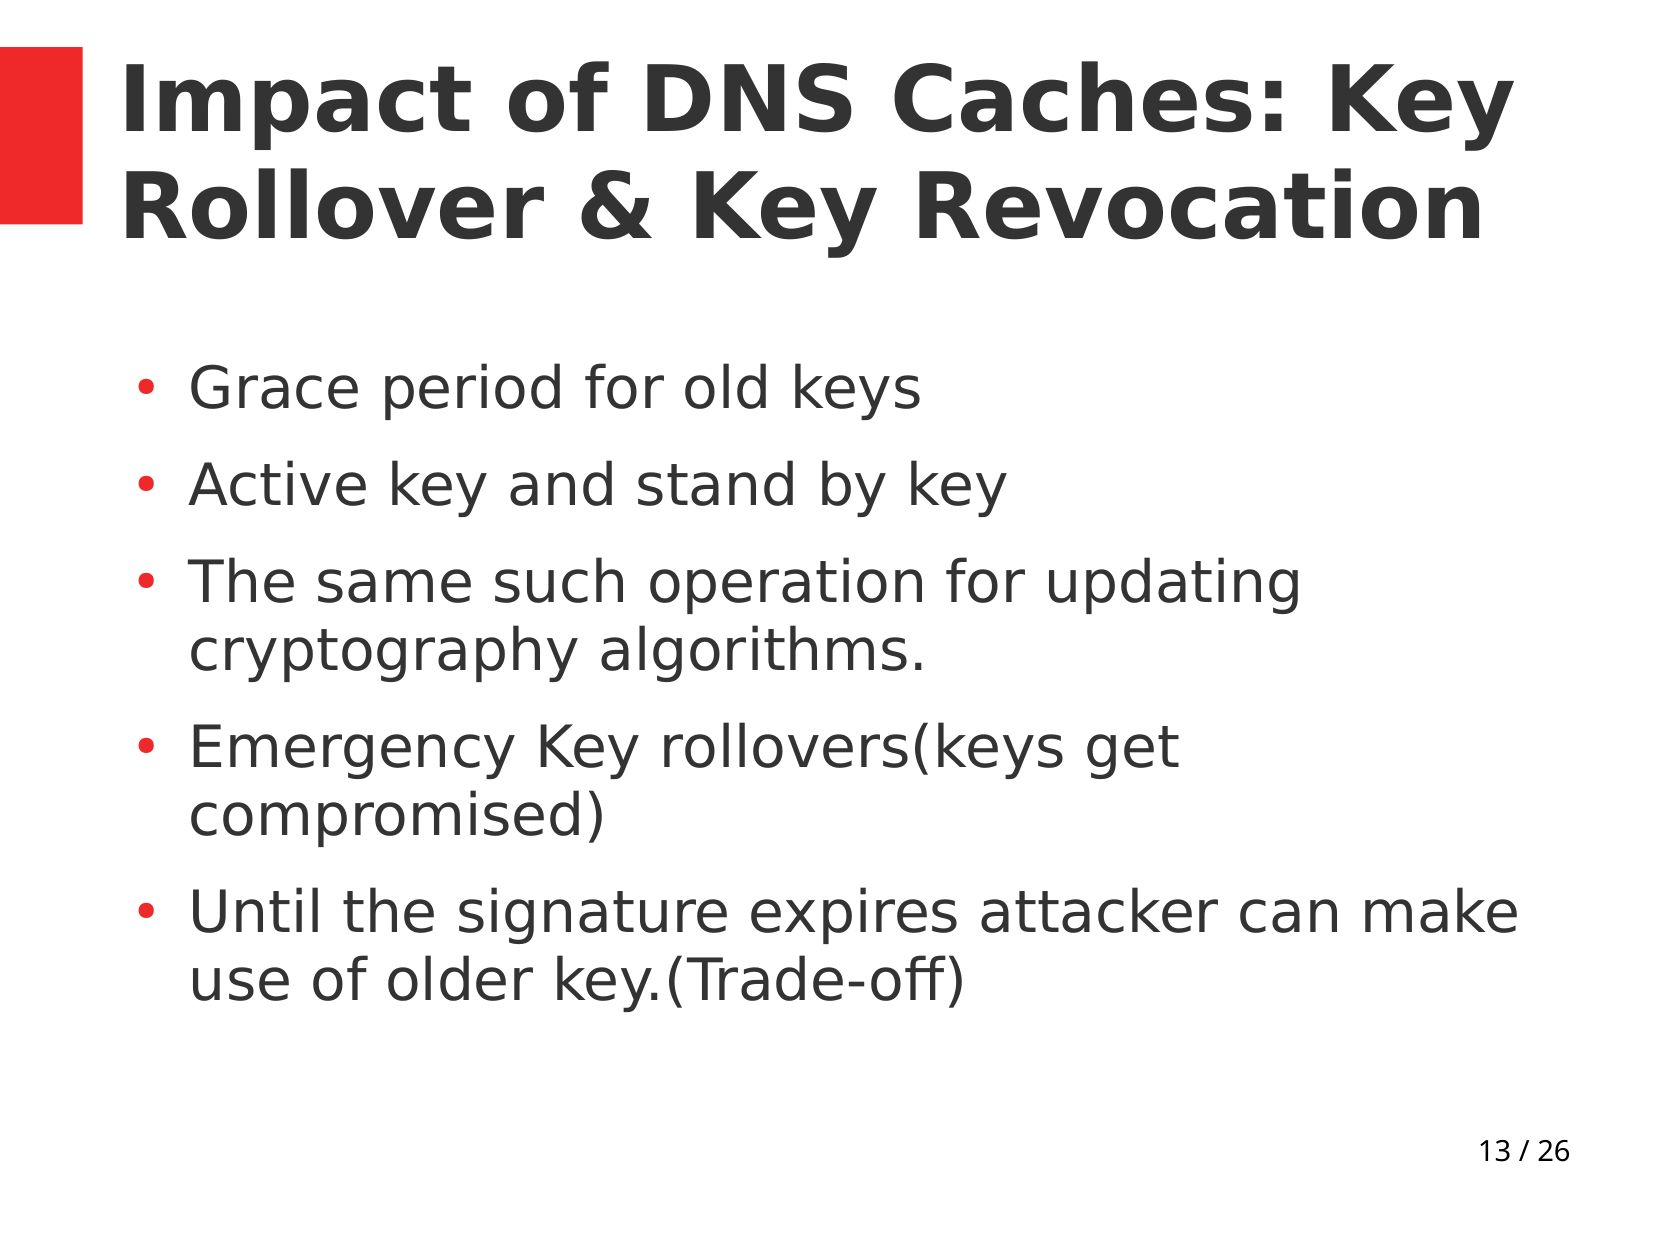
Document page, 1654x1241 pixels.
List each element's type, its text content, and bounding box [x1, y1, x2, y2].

title Impact of DNS Caches: Key Rollover & Key Revocation [118, 45, 1571, 260]
list Grace period for old keys Active key and stand by key The same such operation for updating cryptography algorithms. Emergency Key rollovers(keys get compromised) Until the signature expires attacker can make use of older key.(Trade-off) [118, 354, 1536, 1074]
